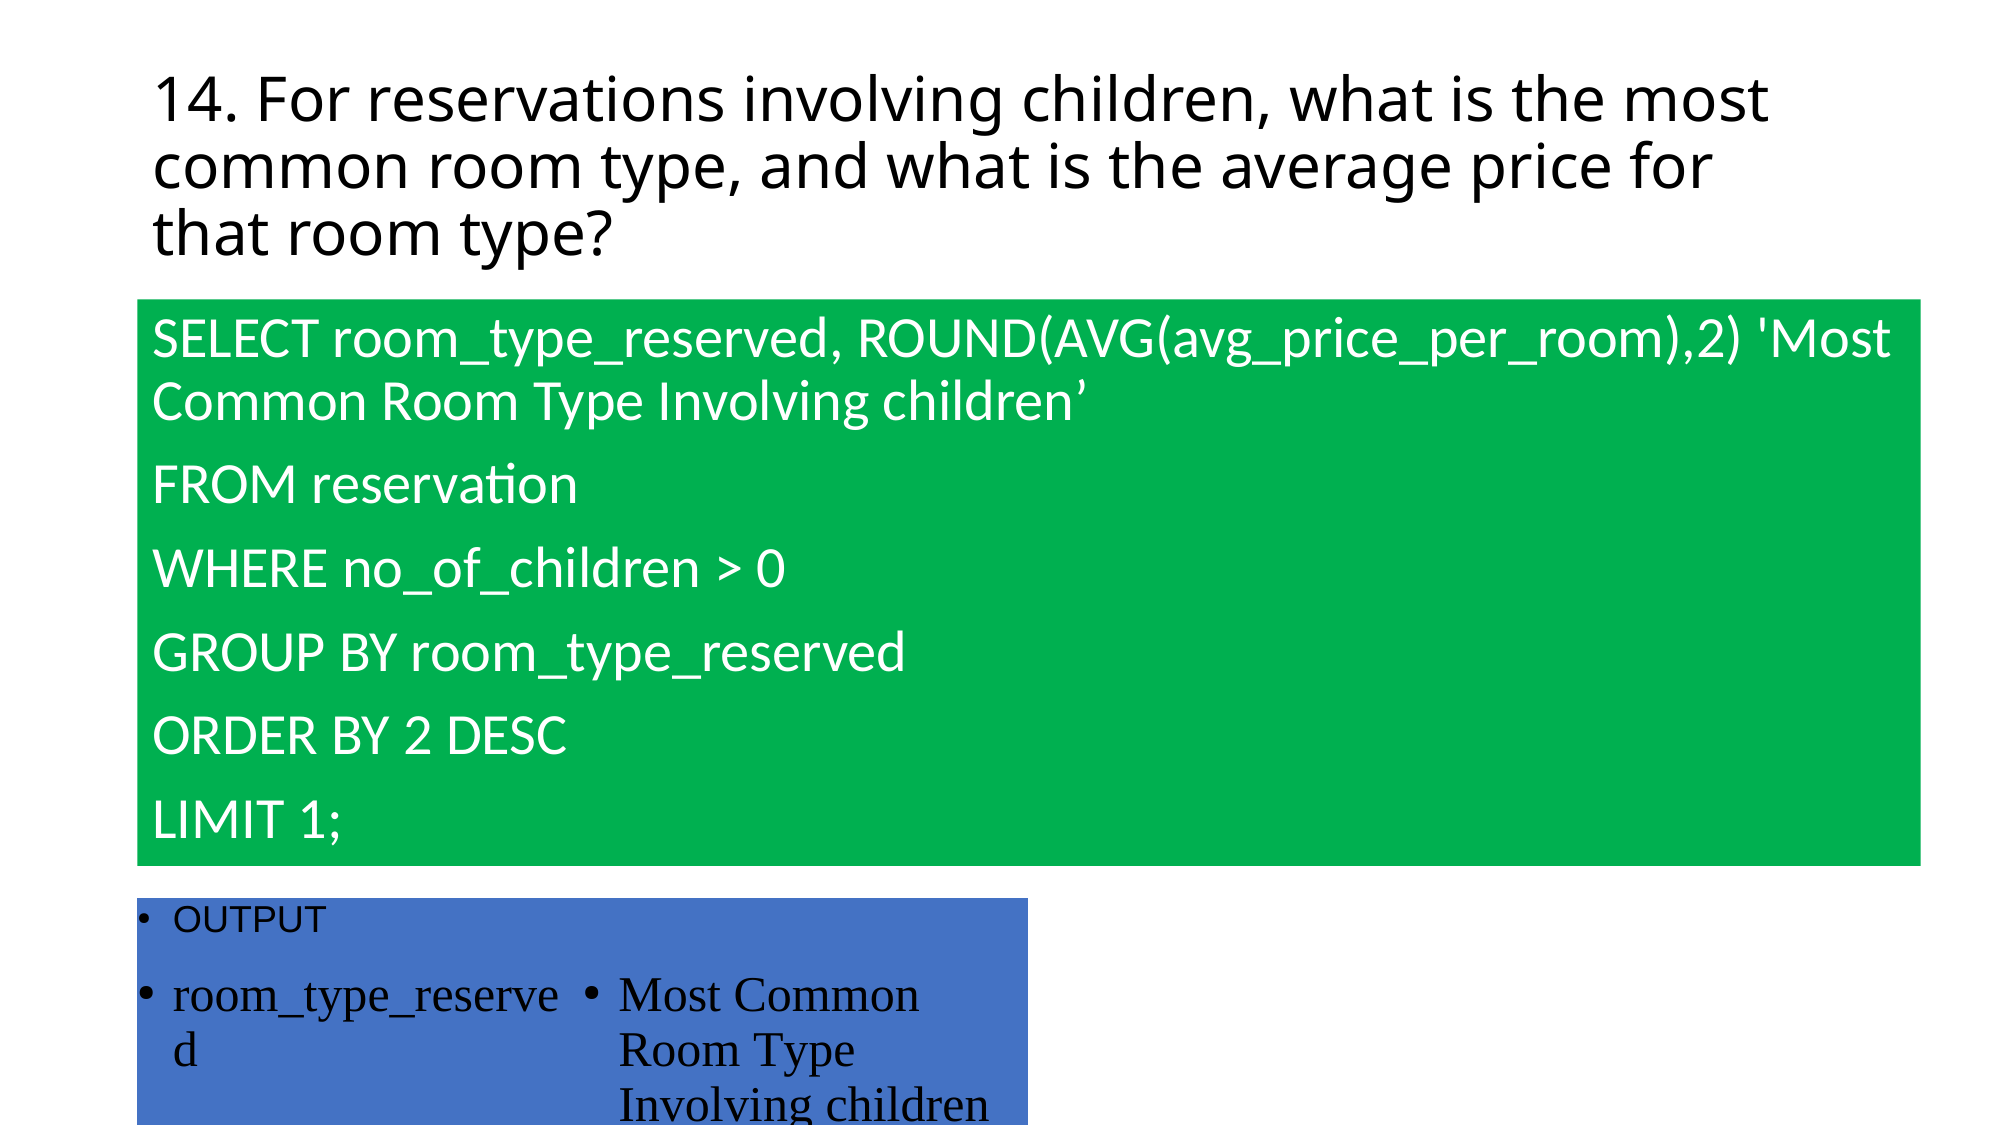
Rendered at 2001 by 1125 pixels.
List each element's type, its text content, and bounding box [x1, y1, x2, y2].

title 14. For reservations involving children, what is the most common room type, and what is the average price for that room type? [137, 59, 1863, 278]
list SELECT room_type_reserved, ROUND(AVG(avg_price_per_room),2) 'Most Common Room Type Involving children’ FROM reservation WHERE no_of_children > 0 GROUP BY room_type_reserved ORDER BY 2 DESC LIMIT 1; [137, 299, 1921, 866]
table_cell room_type_reserved [137, 967, 583, 1125]
table_header OUTPUT [137, 898, 583, 967]
table_cell Most Common Room Type Involving children [583, 967, 1028, 1125]
table_header [583, 898, 1028, 967]
